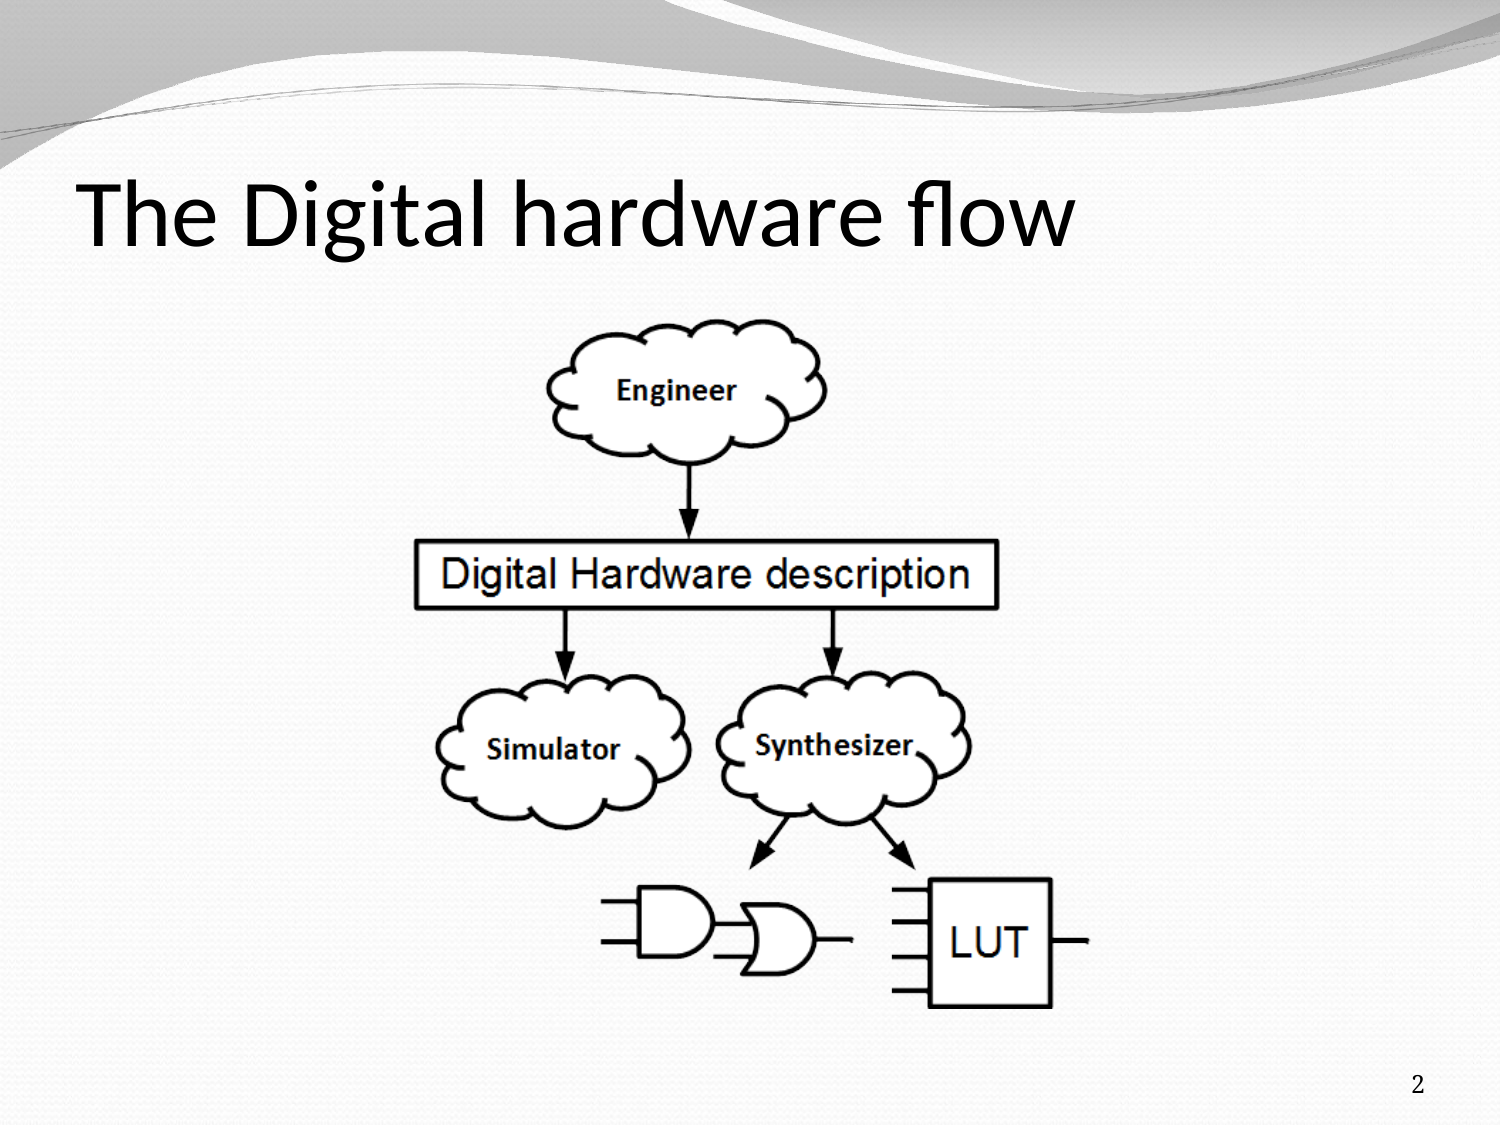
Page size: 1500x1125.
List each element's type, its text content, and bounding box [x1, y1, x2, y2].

picture [0, 0, 1500, 1125]
title The Digital hardware flow [75, 78, 1426, 266]
text_box <numéro> [1299, 1042, 1426, 1103]
